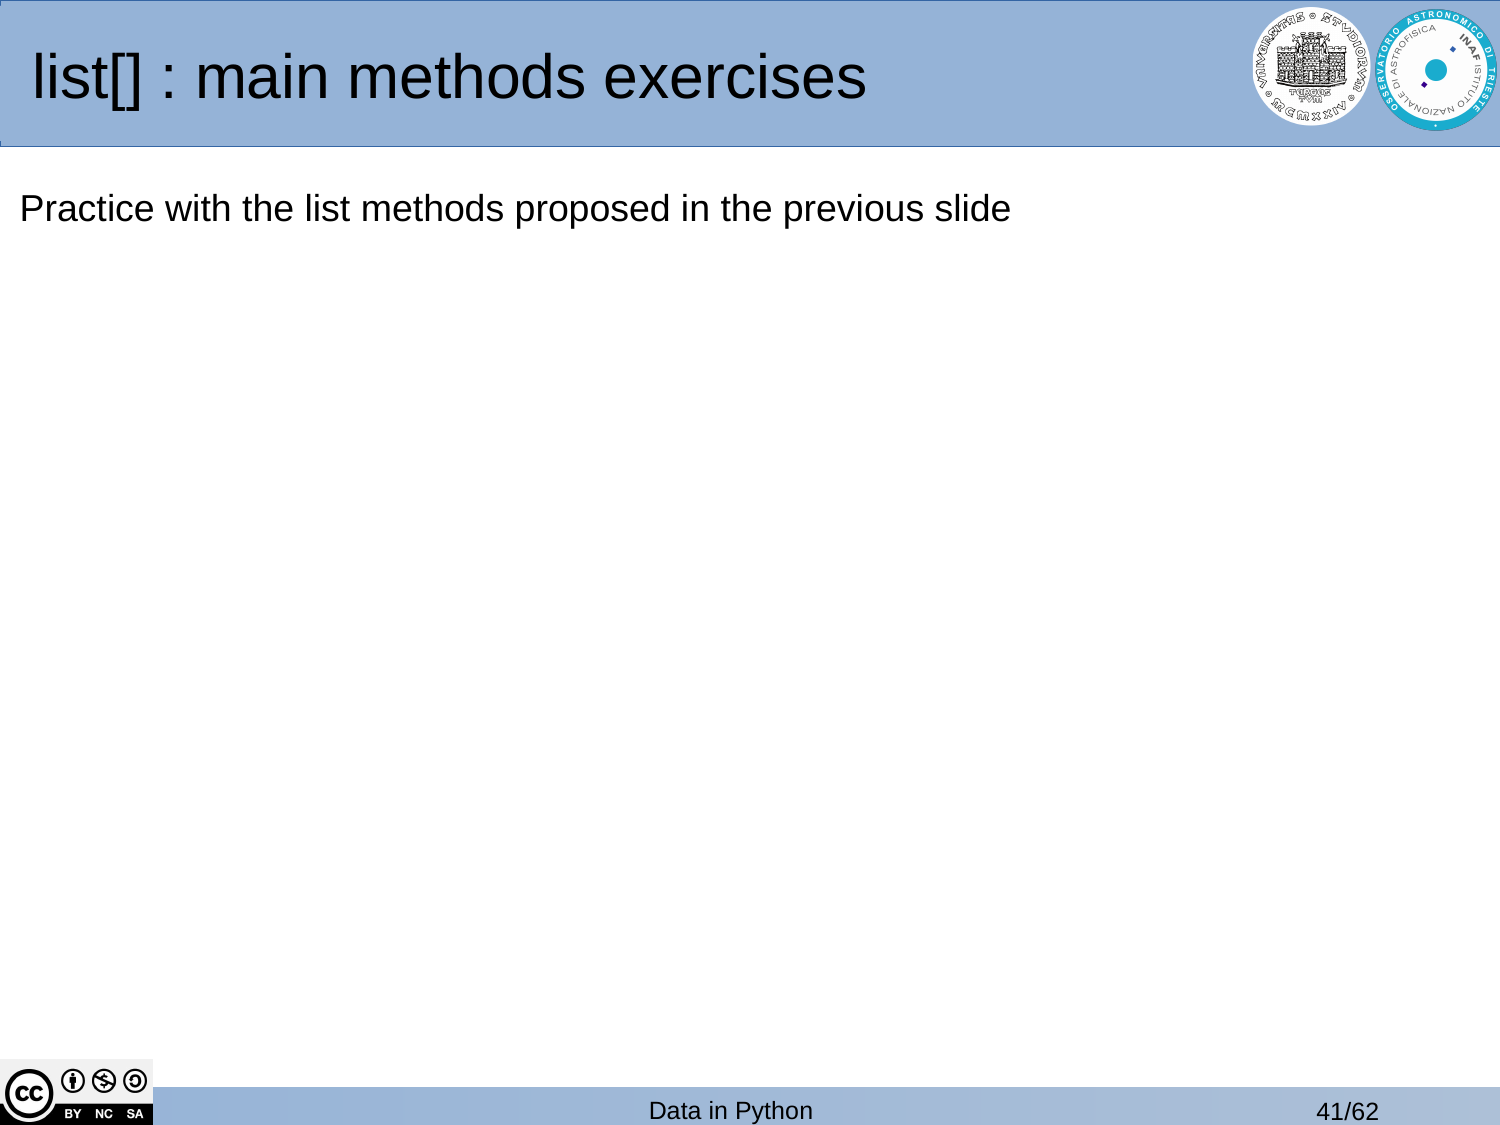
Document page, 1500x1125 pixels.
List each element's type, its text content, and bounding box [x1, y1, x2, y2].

picture [1253, 0, 1500, 156]
text_box list[] : main methods exercises [0, 5, 1253, 141]
picture [0, 1059, 153, 1125]
list Practice with the list methods proposed in the previous slide [4, 176, 1482, 1061]
